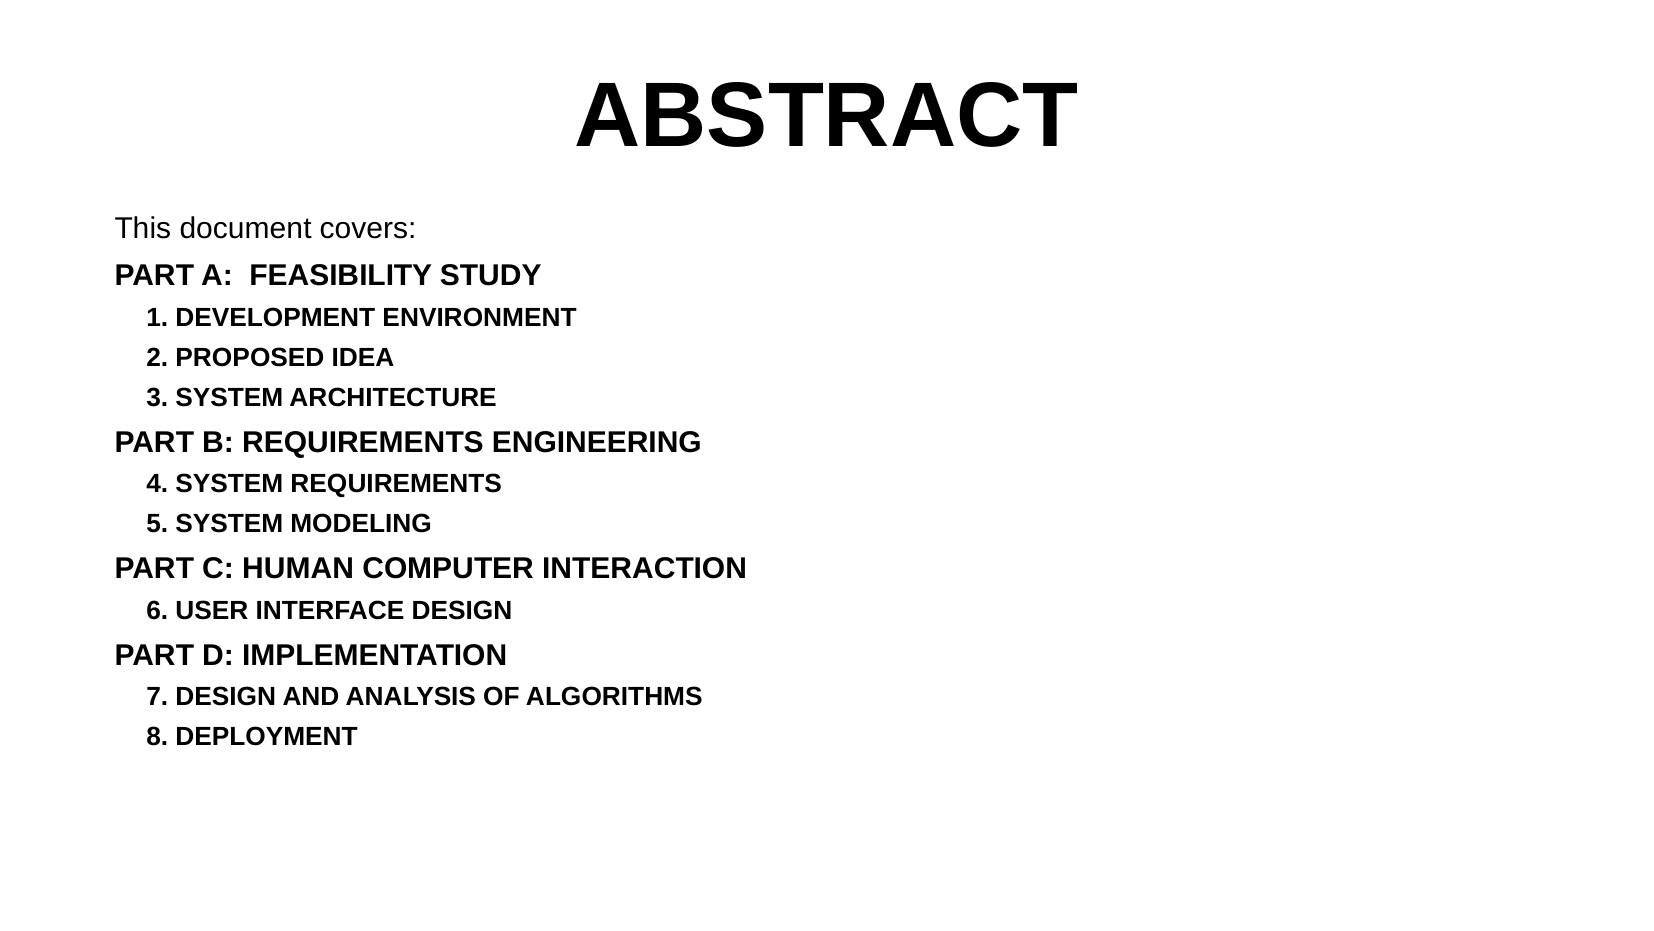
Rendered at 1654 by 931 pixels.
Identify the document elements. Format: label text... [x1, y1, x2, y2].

list This document covers: PART A: FEASIBILITY STUDY 1. DEVELOPMENT ENVIRONMENT 2. PROPOSED IDEA 3. SYSTEM ARCHITECTURE PART B: REQUIREMENTS ENGINEERING 4. SYSTEM REQUIREMENTS 5. SYSTEM MODELING PART C: HUMAN COMPUTER INTERACTION 6. USER INTERFACE DESIGN PART D: IMPLEMENTATION 7. DESIGN AND ANALYSIS OF ALGORITHMS 8. DEPLOYMENT [82, 211, 1571, 752]
title ABSTRACT [82, 37, 1571, 193]
